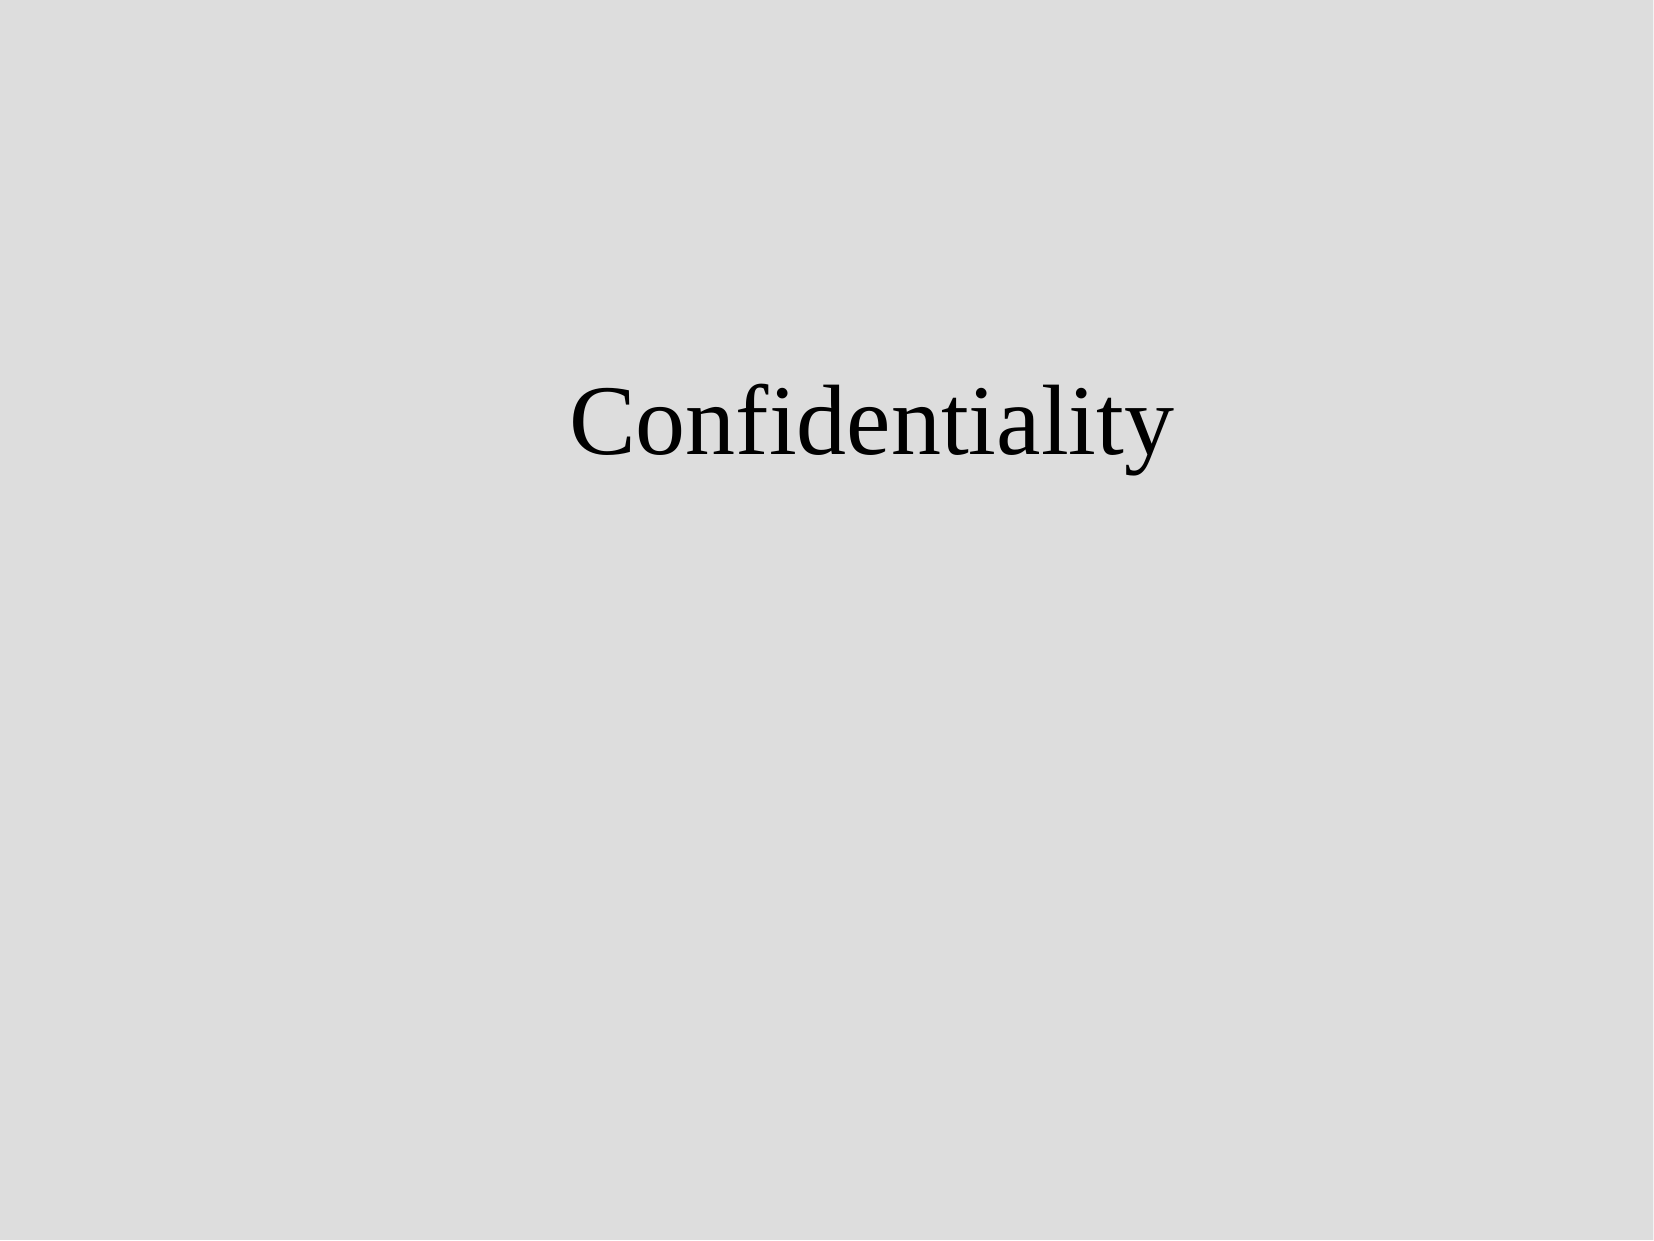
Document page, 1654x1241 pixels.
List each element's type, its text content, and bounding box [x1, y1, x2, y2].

subtitle [82, 49, 1571, 1010]
text_box Confidentiality [271, 357, 1473, 484]
